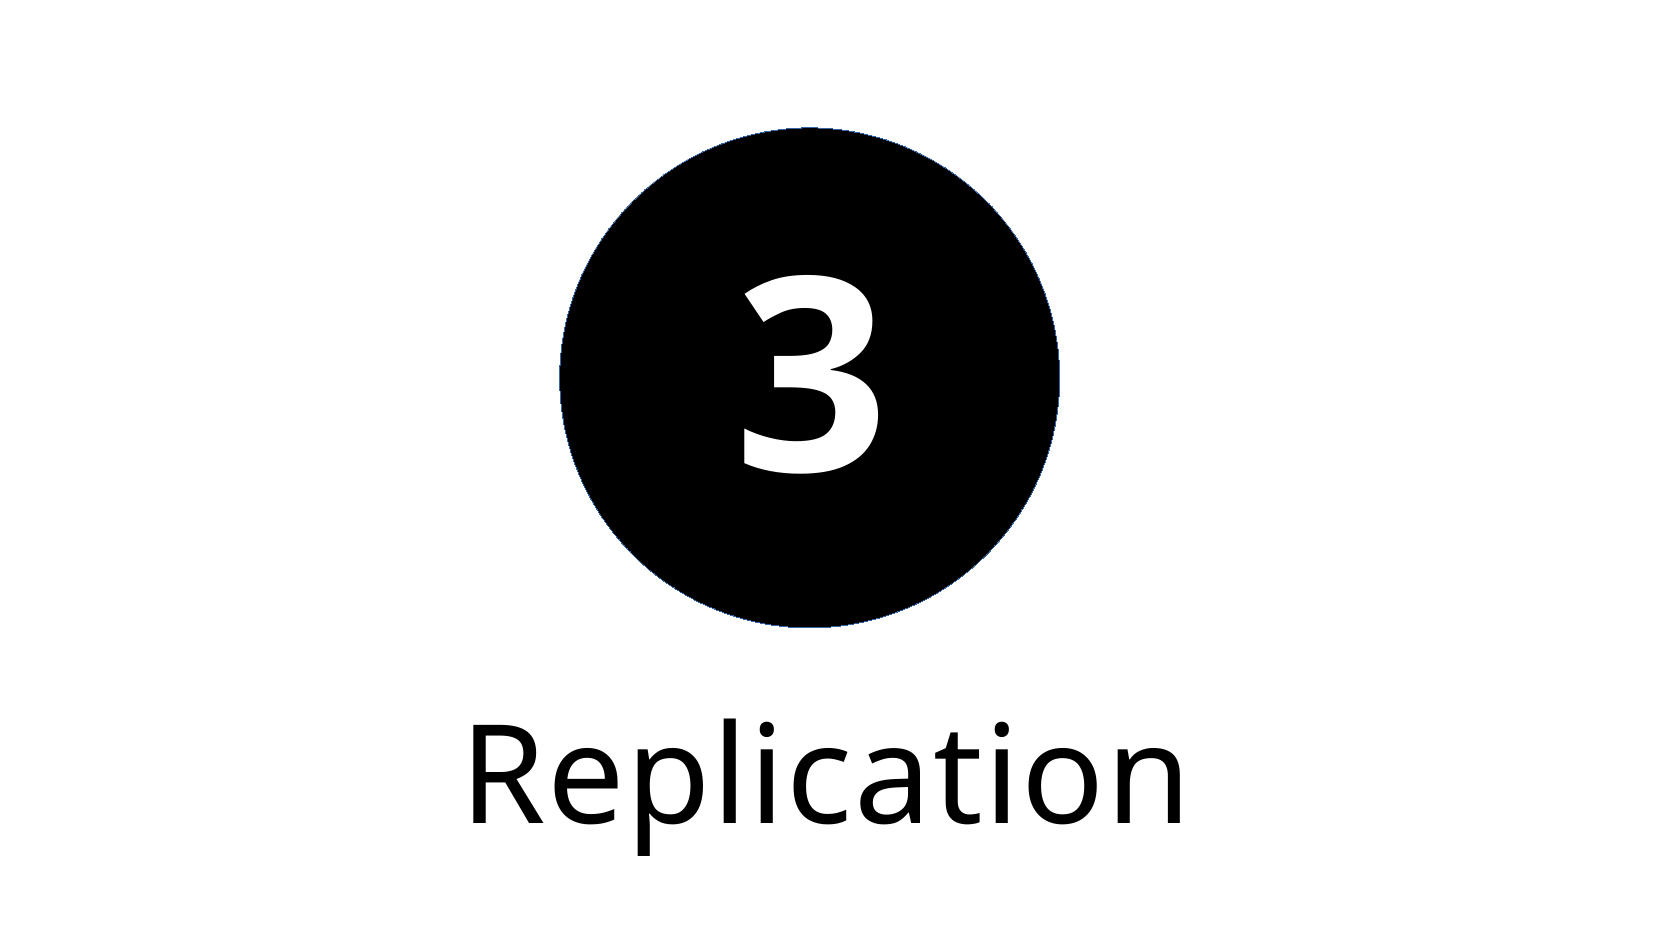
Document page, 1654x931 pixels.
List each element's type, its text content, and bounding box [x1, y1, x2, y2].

title 3 [620, 139, 1003, 593]
text_box [735, 127, 884, 139]
title Replication [127, 686, 1527, 854]
text_box [1003, 219, 1060, 537]
text_box [682, 593, 938, 628]
text_box [559, 215, 620, 541]
